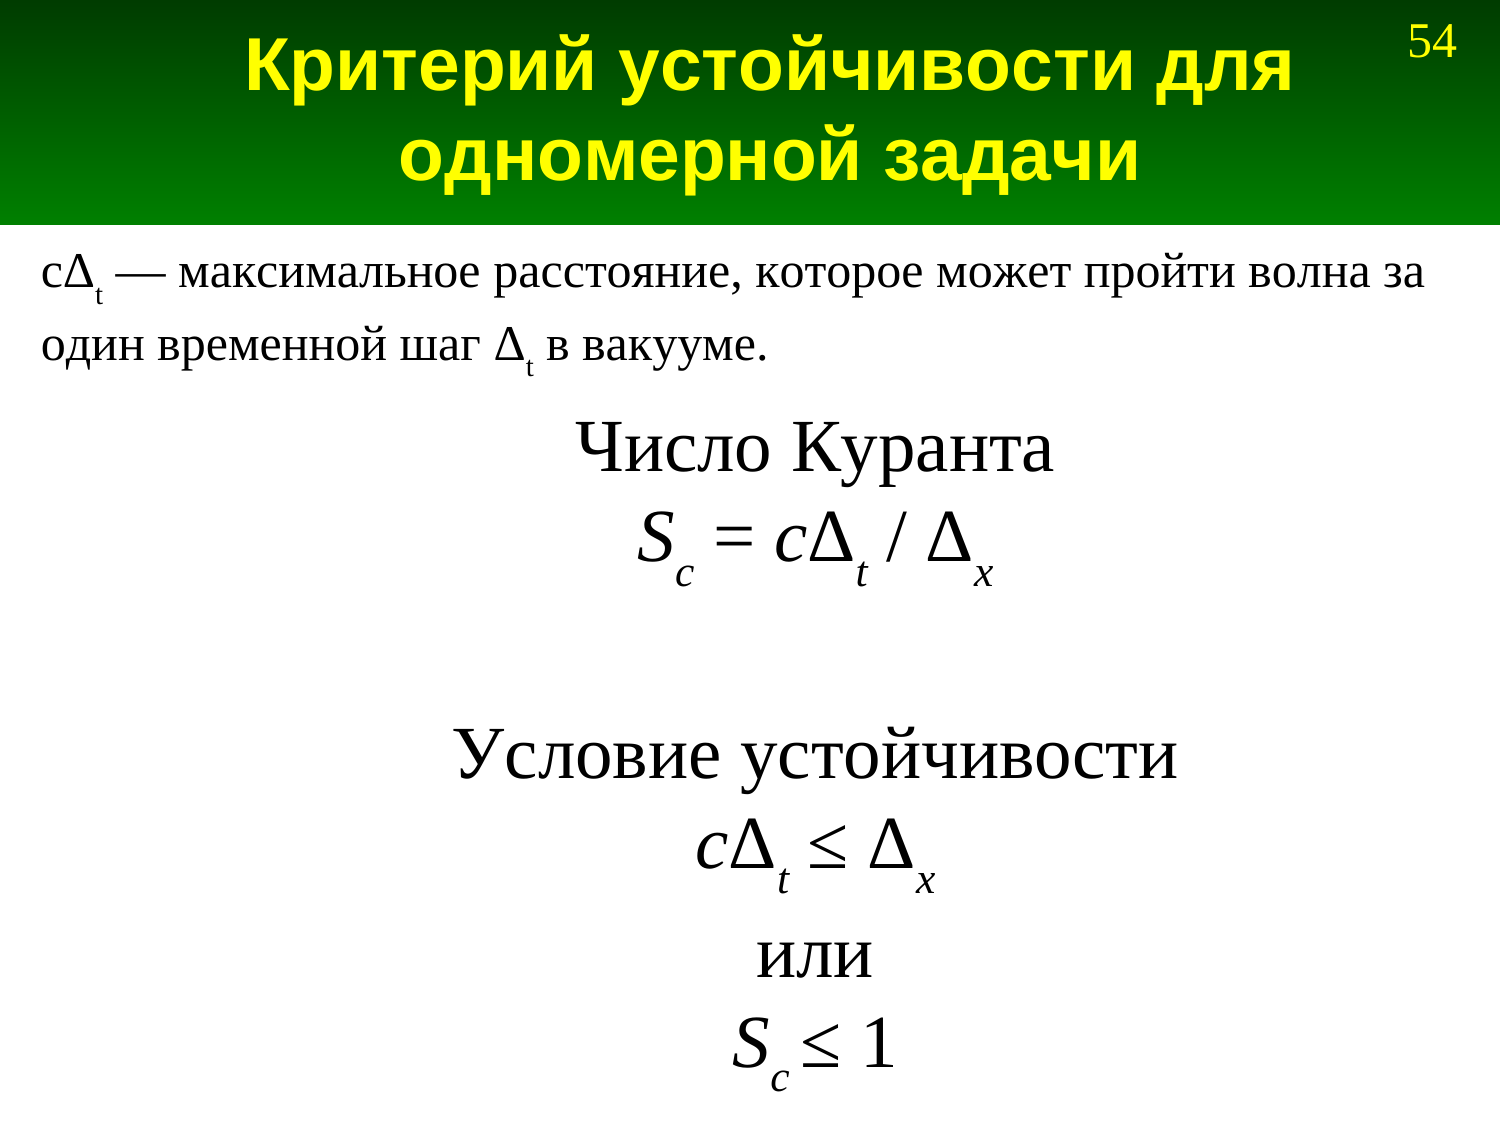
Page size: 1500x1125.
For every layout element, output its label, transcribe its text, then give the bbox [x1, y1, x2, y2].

text_box cΔt — максимальное расстояние, которое может пройти волна за один временной шаг Δt в вакууме. [25, 230, 1489, 390]
title Критерий устойчивости для одномерной задачи [100, 7, 1441, 204]
text_box Число Куранта Sc = сΔt / Δx Условие устойчивости сΔt ≤ Δx или Sc ≤ 1 [437, 390, 1195, 1108]
